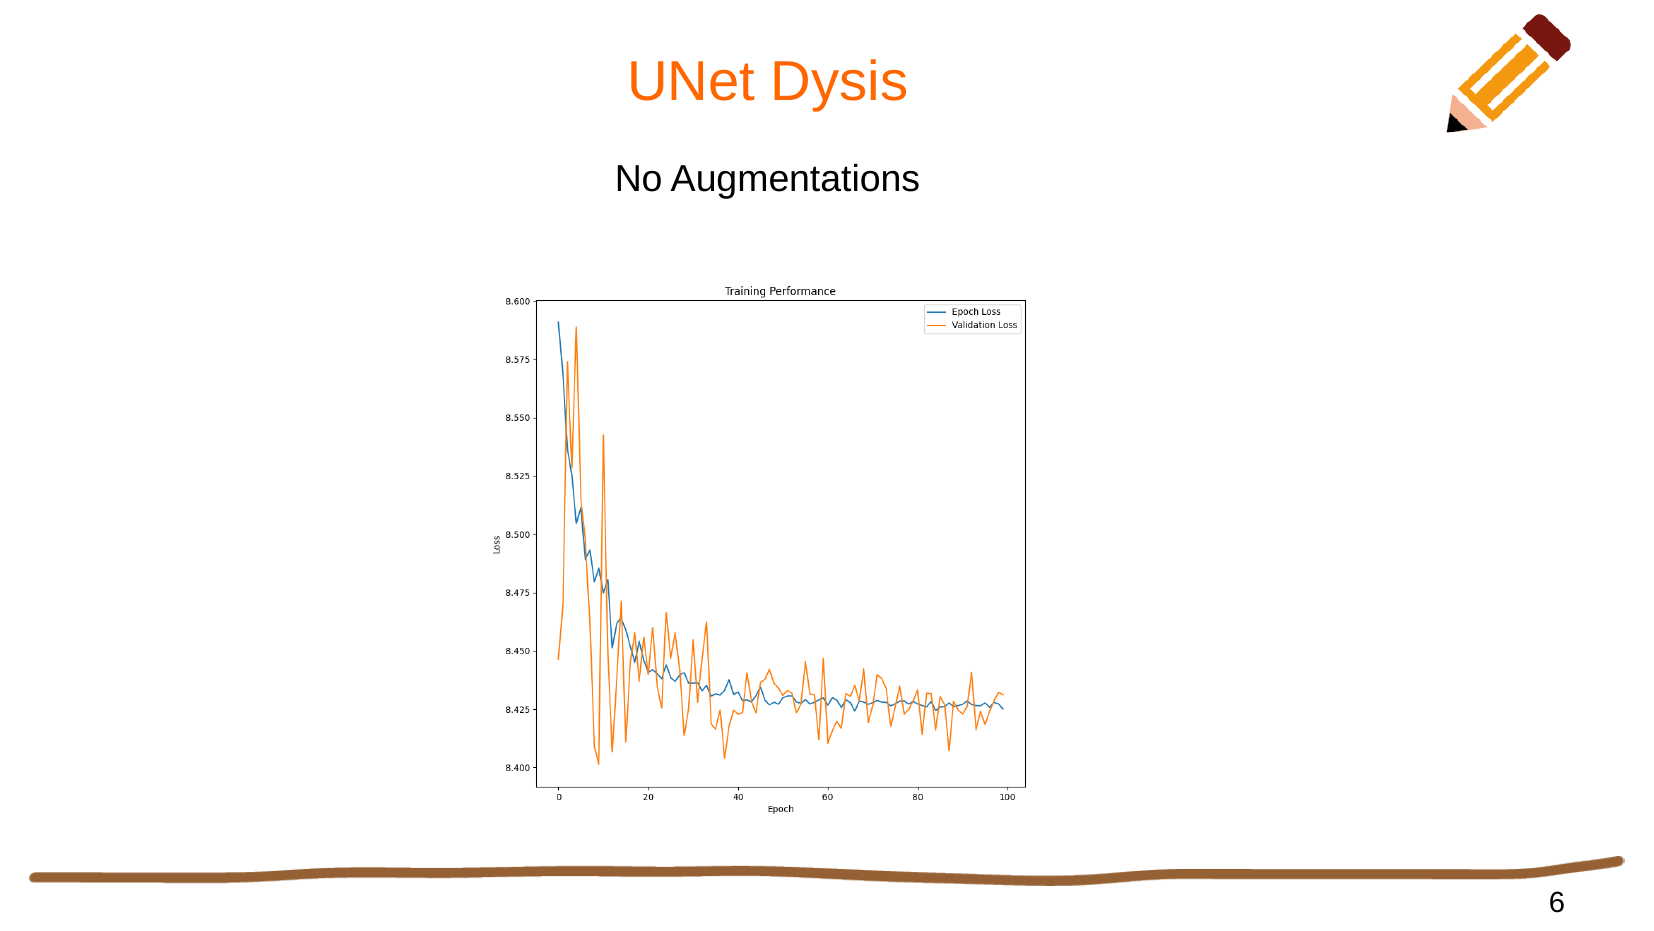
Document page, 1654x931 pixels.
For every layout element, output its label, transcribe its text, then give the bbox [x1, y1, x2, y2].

text_box No Augmentations [600, 150, 936, 207]
picture [29, 224, 1625, 886]
title UNet Dysis [88, 29, 1447, 133]
picture [1446, 14, 1571, 133]
